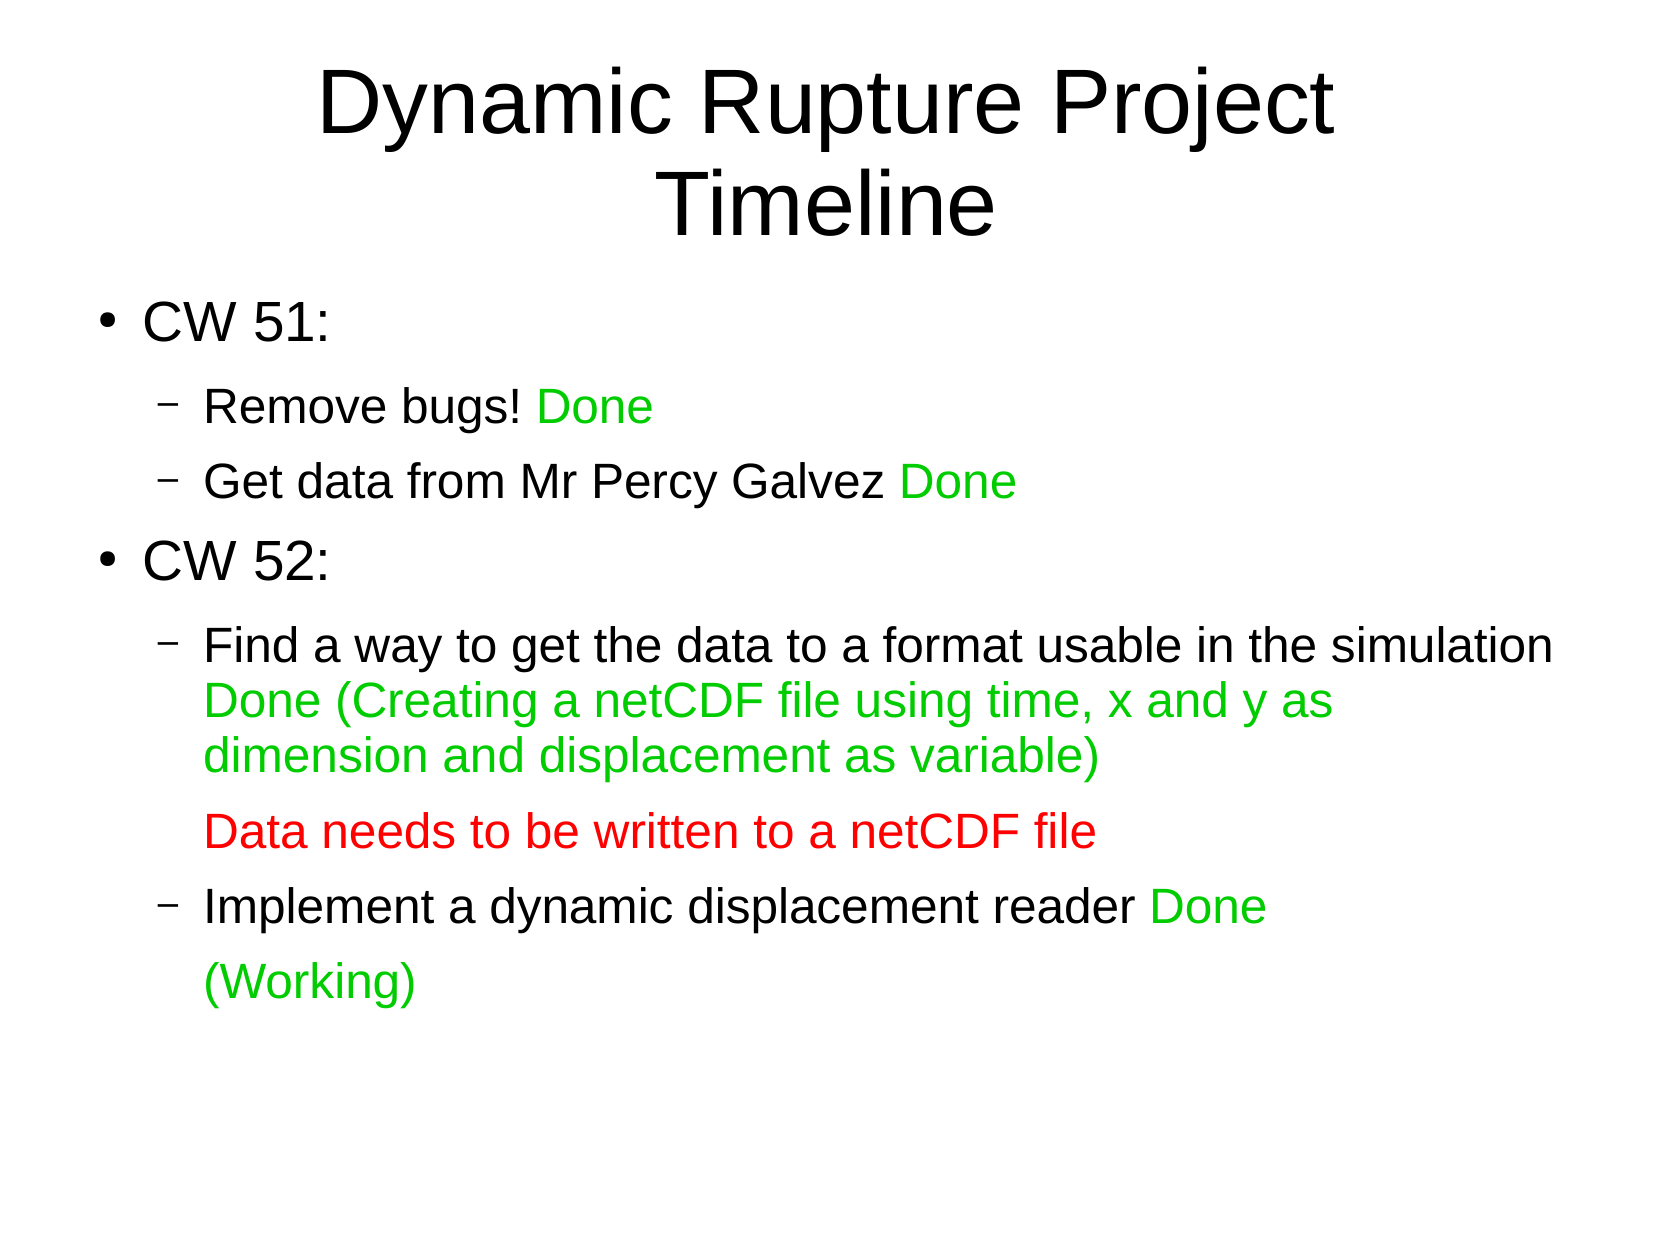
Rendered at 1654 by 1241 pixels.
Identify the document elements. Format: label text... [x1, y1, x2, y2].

list CW 51: Remove bugs! Done Get data from Mr Percy Galvez Done CW 52: Find a way to get the data to a format usable in the simulation Done (Creating a netCDF file using time, x and y as dimension and displacement as variable) Data needs to be written to a netCDF file Implement a dynamic displacement reader Done (Working) [82, 290, 1571, 1010]
title Dynamic Rupture Project Timeline [82, 49, 1571, 257]
